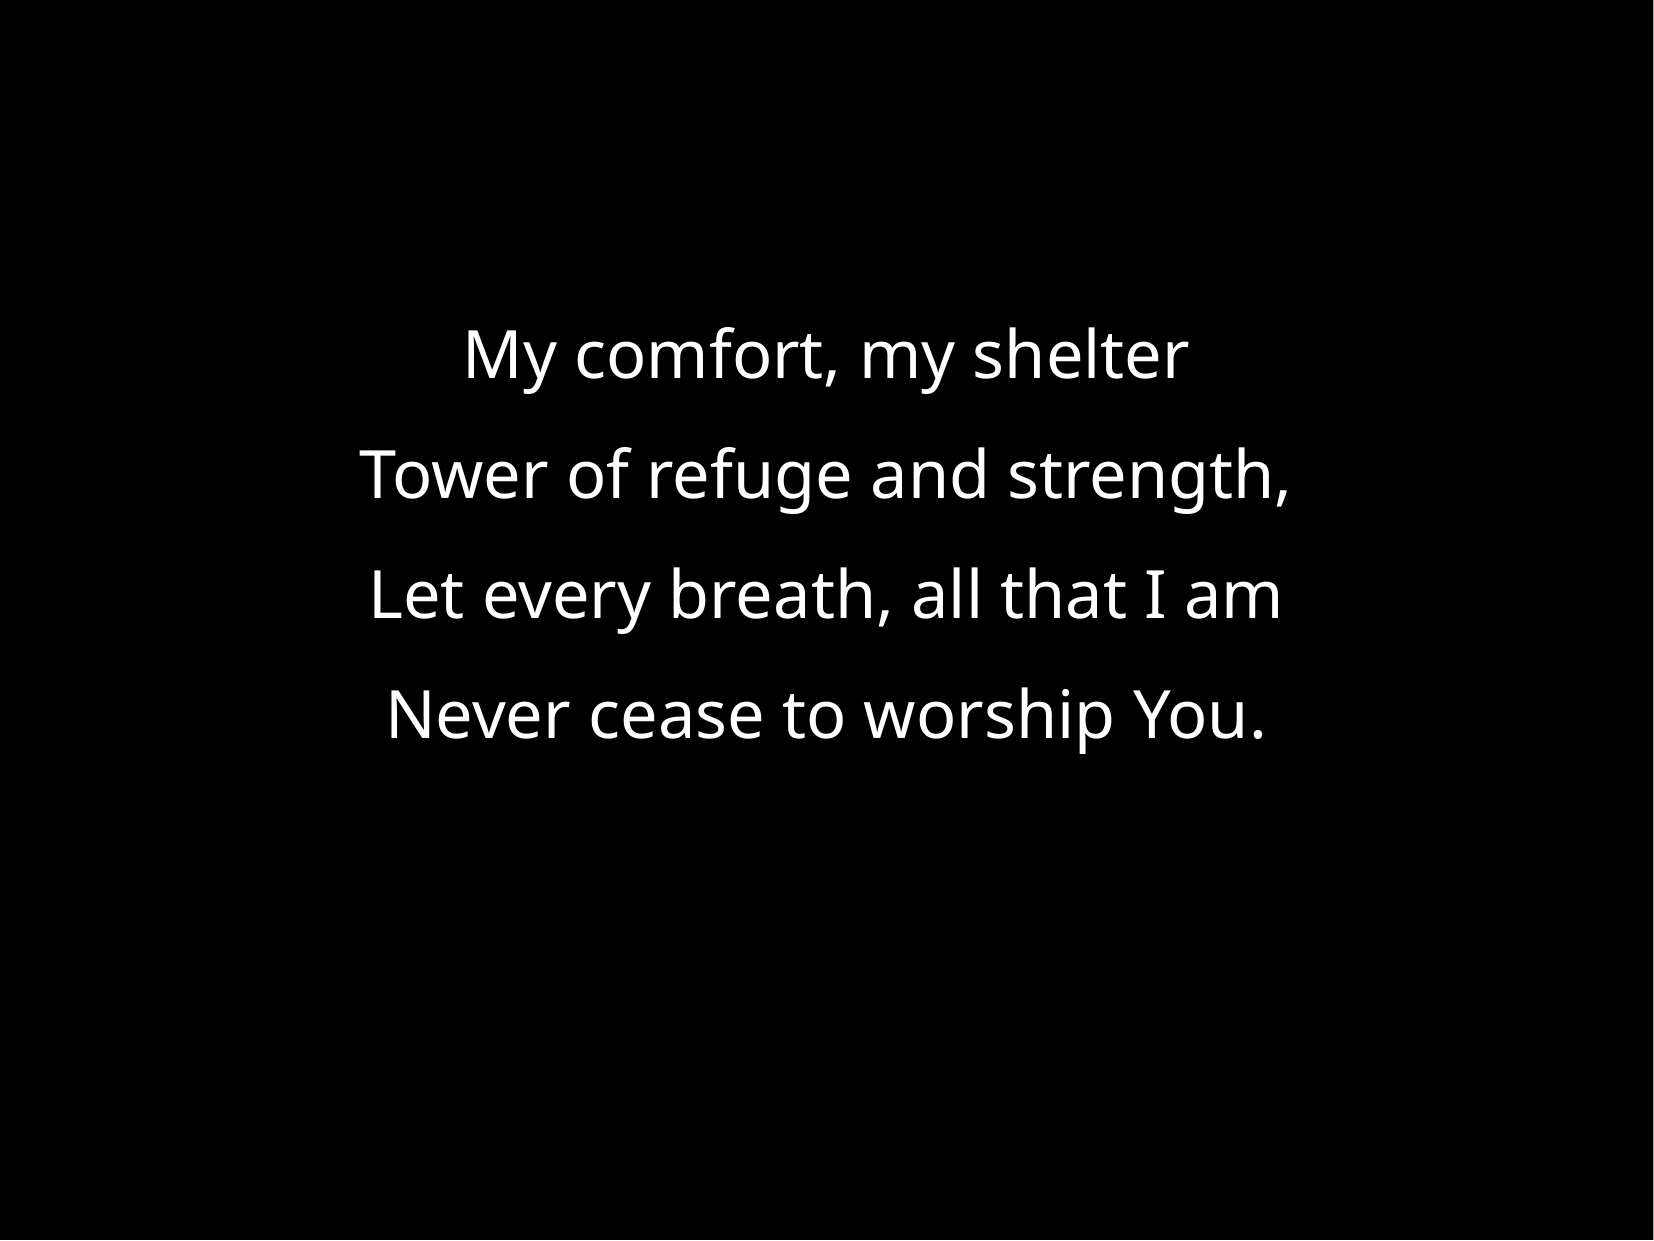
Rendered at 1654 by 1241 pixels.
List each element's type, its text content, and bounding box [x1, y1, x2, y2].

list My comfort, my shelter Tower of refuge and strength, Let every breath, all that I am Never cease to worship You. [0, 307, 1654, 1027]
